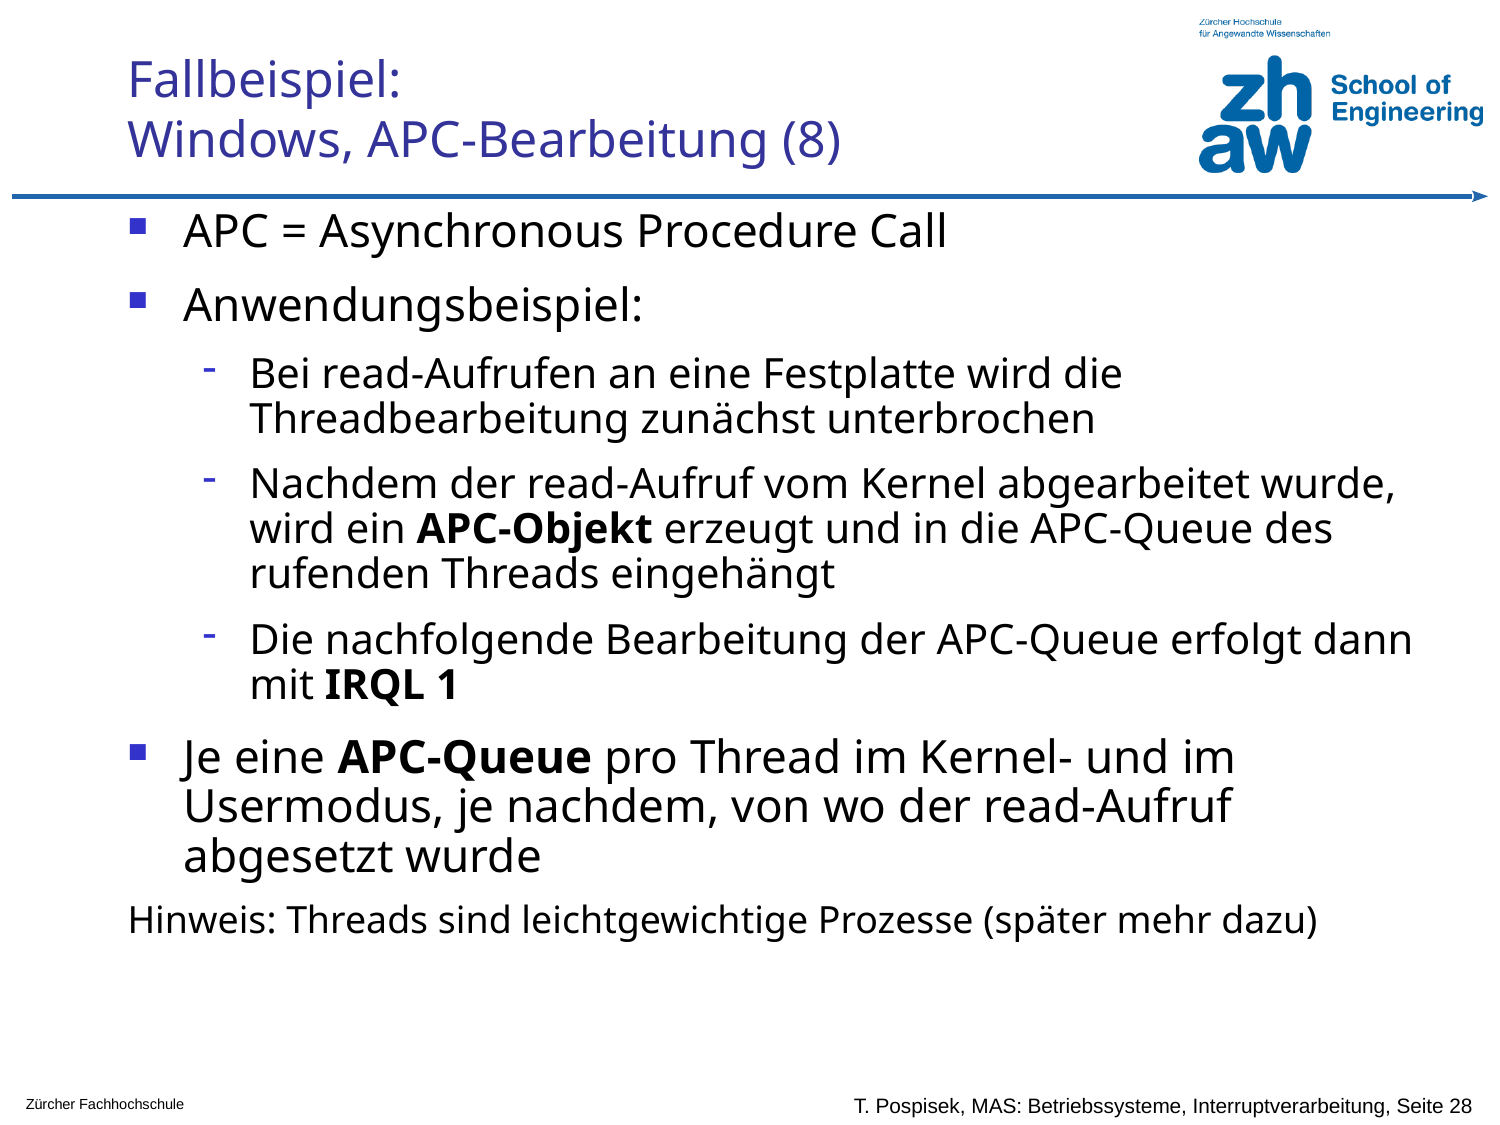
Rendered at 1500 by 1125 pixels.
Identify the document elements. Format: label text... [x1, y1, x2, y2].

title Fallbeispiel: Windows, APC-Bearbeitung (8) [112, 50, 1182, 175]
picture [1199, 19, 1483, 173]
list APC = Asynchronous Procedure Call Anwendungsbeispiel: Bei read-Aufrufen an eine Festplatte wird die Threadbearbeitung zunächst unterbrochen Nachdem der read-Aufruf vom Kernel abgearbeitet wurde, wird ein APC-Objekt erzeugt und in die APC-Queue des rufenden Threads eingehängt Die nachfolgende Bearbeitung der APC-Queue erfolgt dann mit IRQL 1 Je eine APC-Queue pro Thread im Kernel- und im Usermodus, je nachdem, von wo der read-Aufruf abgesetzt wurde Hinweis: Threads sind leichtgewichtige Prozesse (später mehr dazu) [112, 200, 1430, 905]
